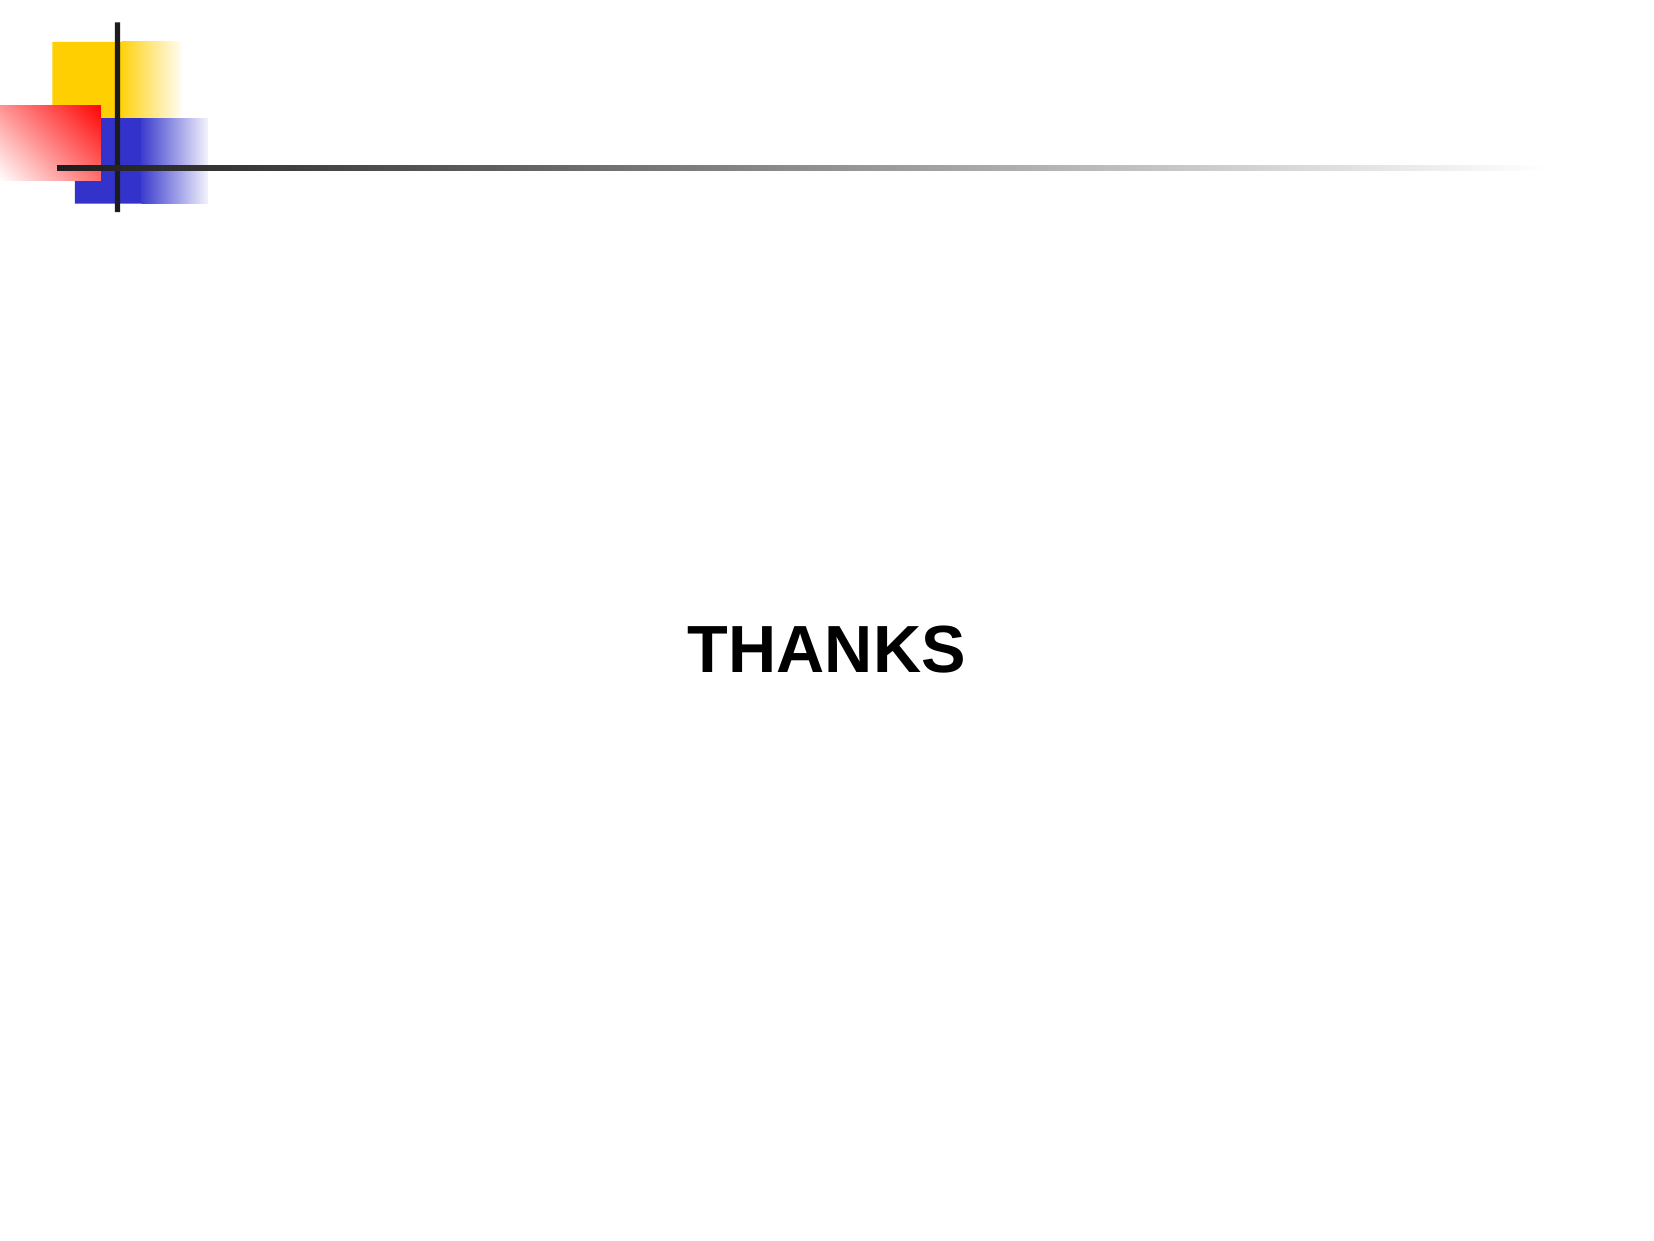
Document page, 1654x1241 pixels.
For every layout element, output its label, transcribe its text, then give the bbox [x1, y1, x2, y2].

subtitle THANKS [82, 290, 1571, 1010]
